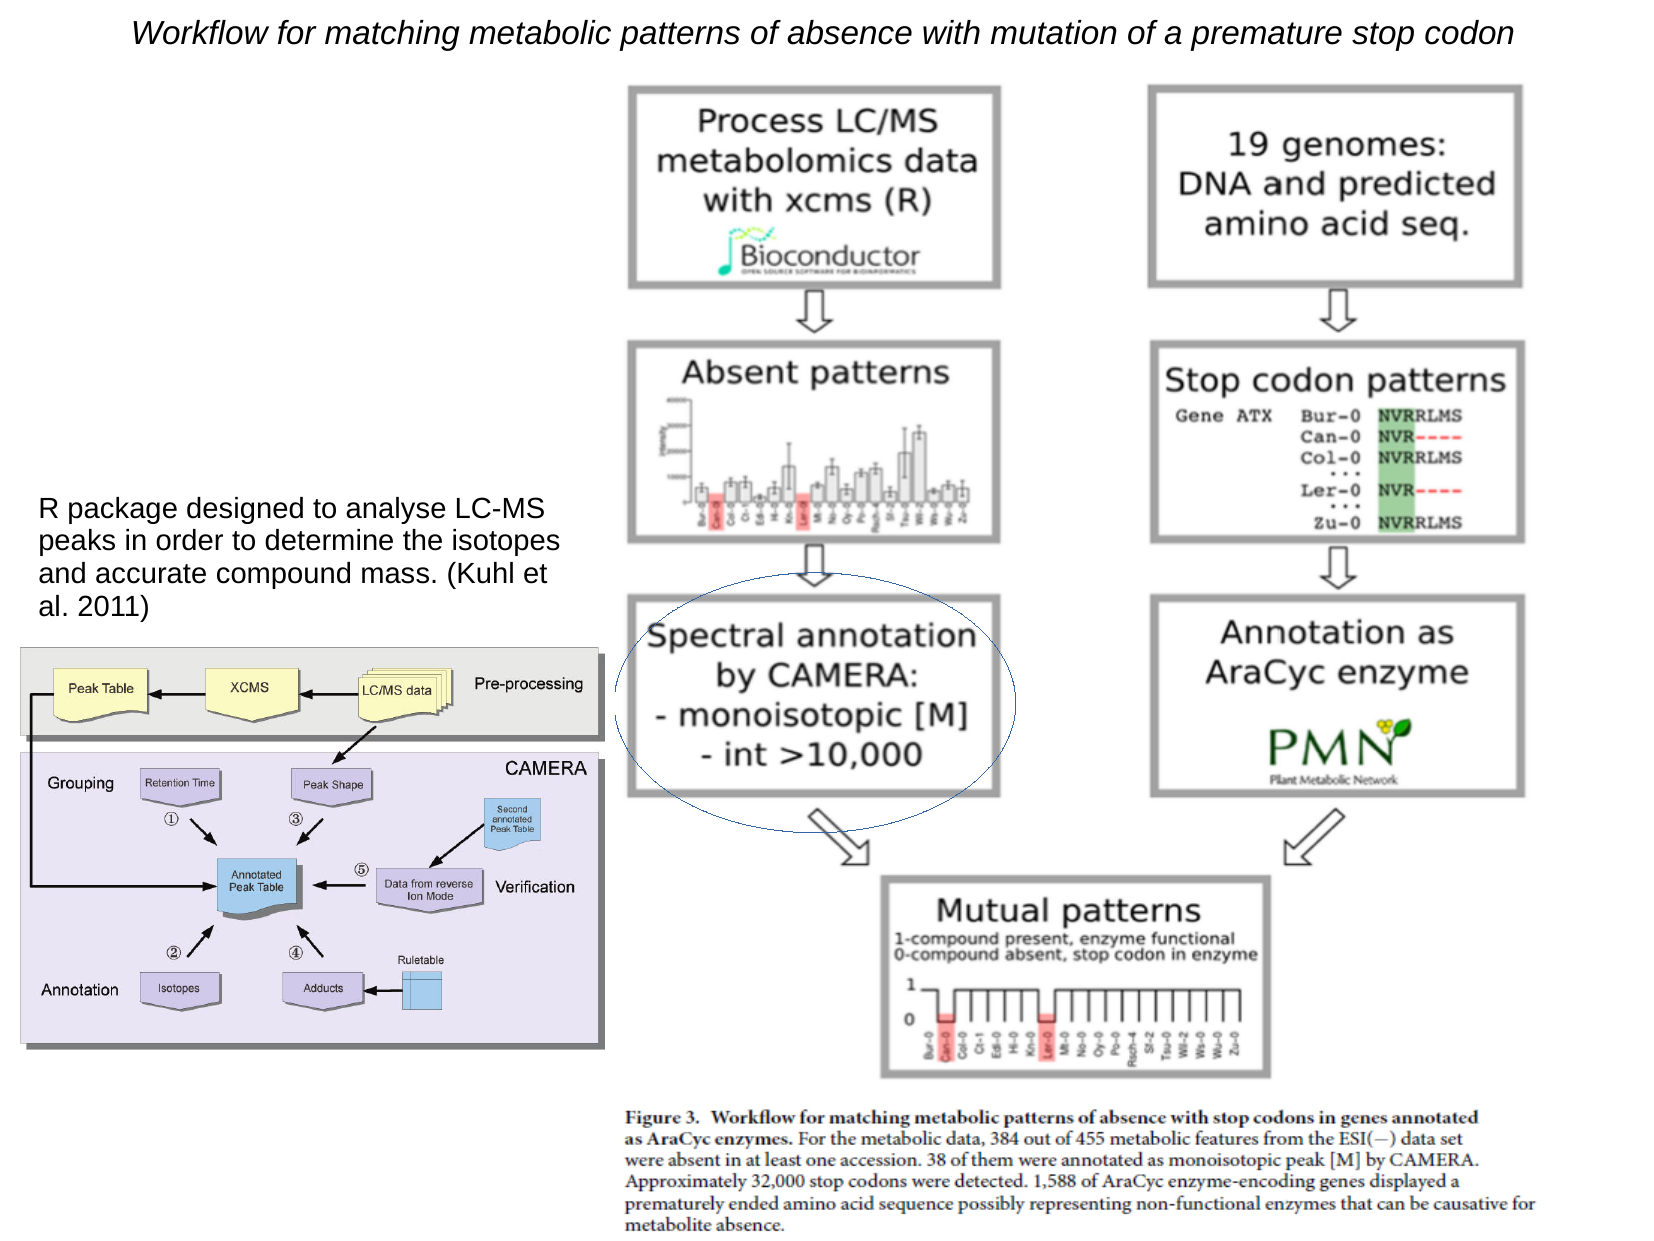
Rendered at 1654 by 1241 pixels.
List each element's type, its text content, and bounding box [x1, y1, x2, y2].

text_box [615, 572, 1016, 833]
picture [8, 107, 1571, 1241]
text_box R package designed to analyse LC-MS peaks in order to determine the isotopes and accurate compound mass. (Kuhl et al. 2011) [23, 484, 579, 637]
text_box Workflow for matching metabolic patterns of absence with mutation of a premature stop codon [115, 7, 1605, 107]
